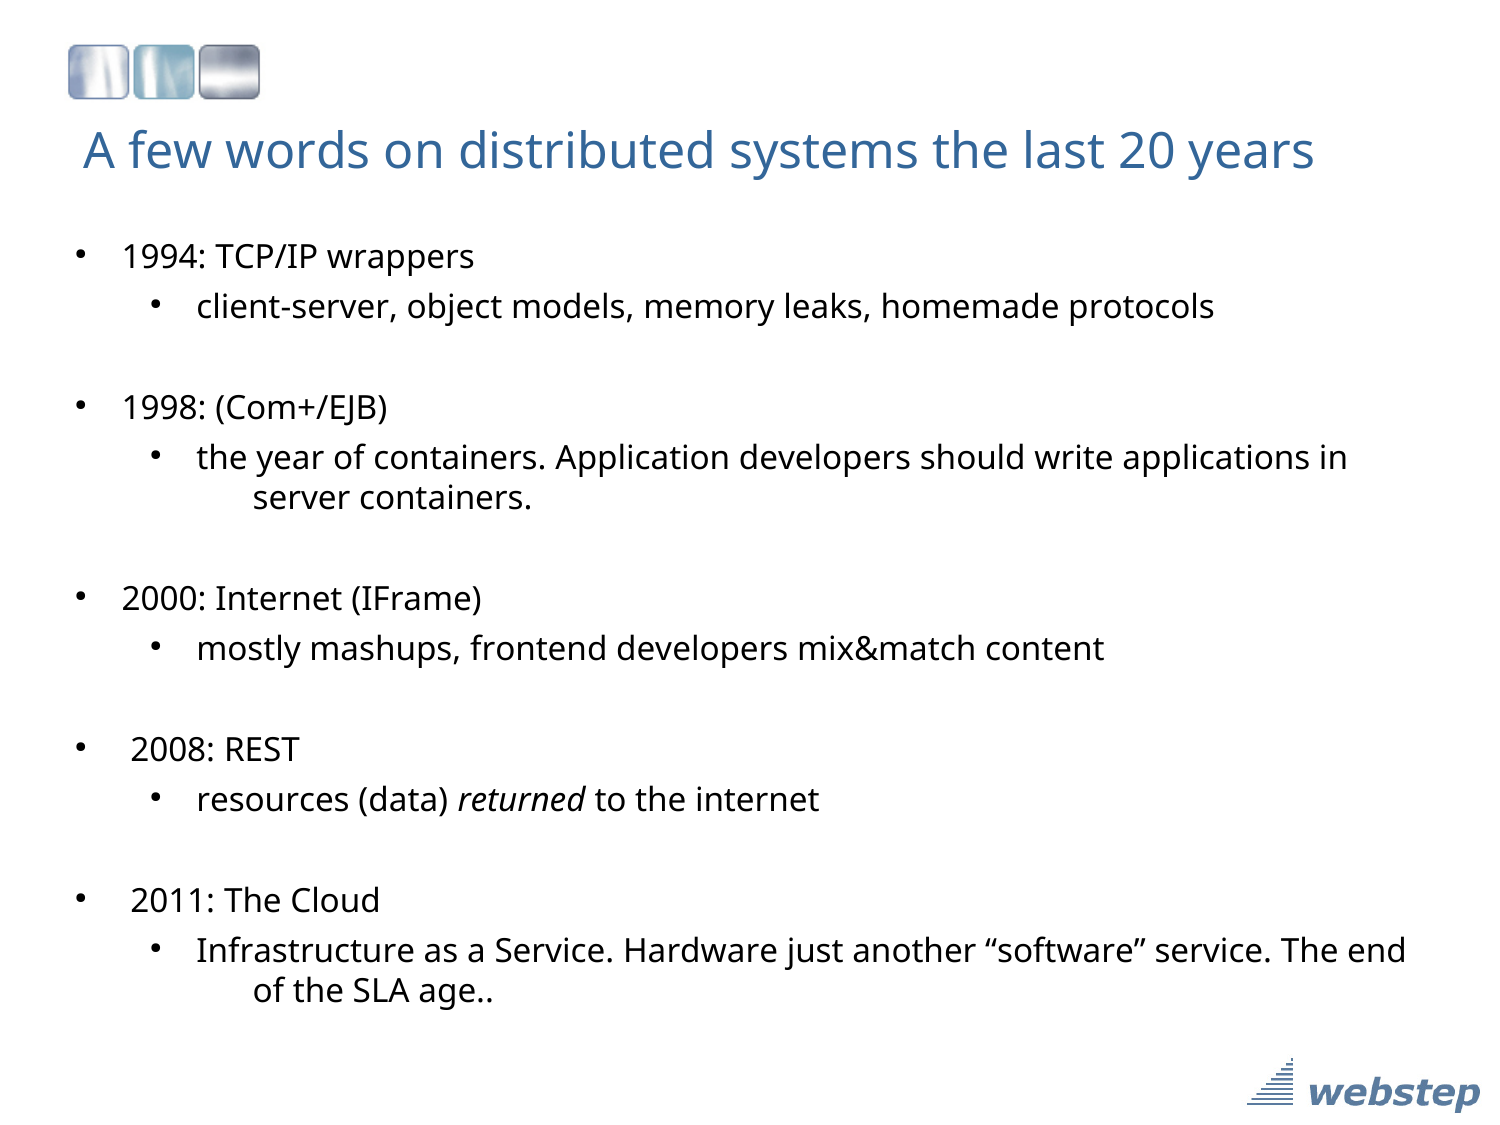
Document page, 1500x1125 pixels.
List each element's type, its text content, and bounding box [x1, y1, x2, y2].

picture [1234, 1047, 1495, 1118]
subtitle 1994: TCP/IP wrappers client-server, object models, memory leaks, homemade protocols 1998: (Com+/EJB) the year of containers. Application developers should write applications in server containers. 2000: Internet (IFrame) mostly mashups, frontend developers mix&match content 2008: REST resources (data) returned to the internet 2011: The Cloud Infrastructure as a Service. Hardware just another “software” service. The end of the SLA age.. [74, 235, 1423, 1060]
title A few words on distributed systems the last 20 years [75, 71, 1500, 225]
picture [64, 42, 266, 104]
